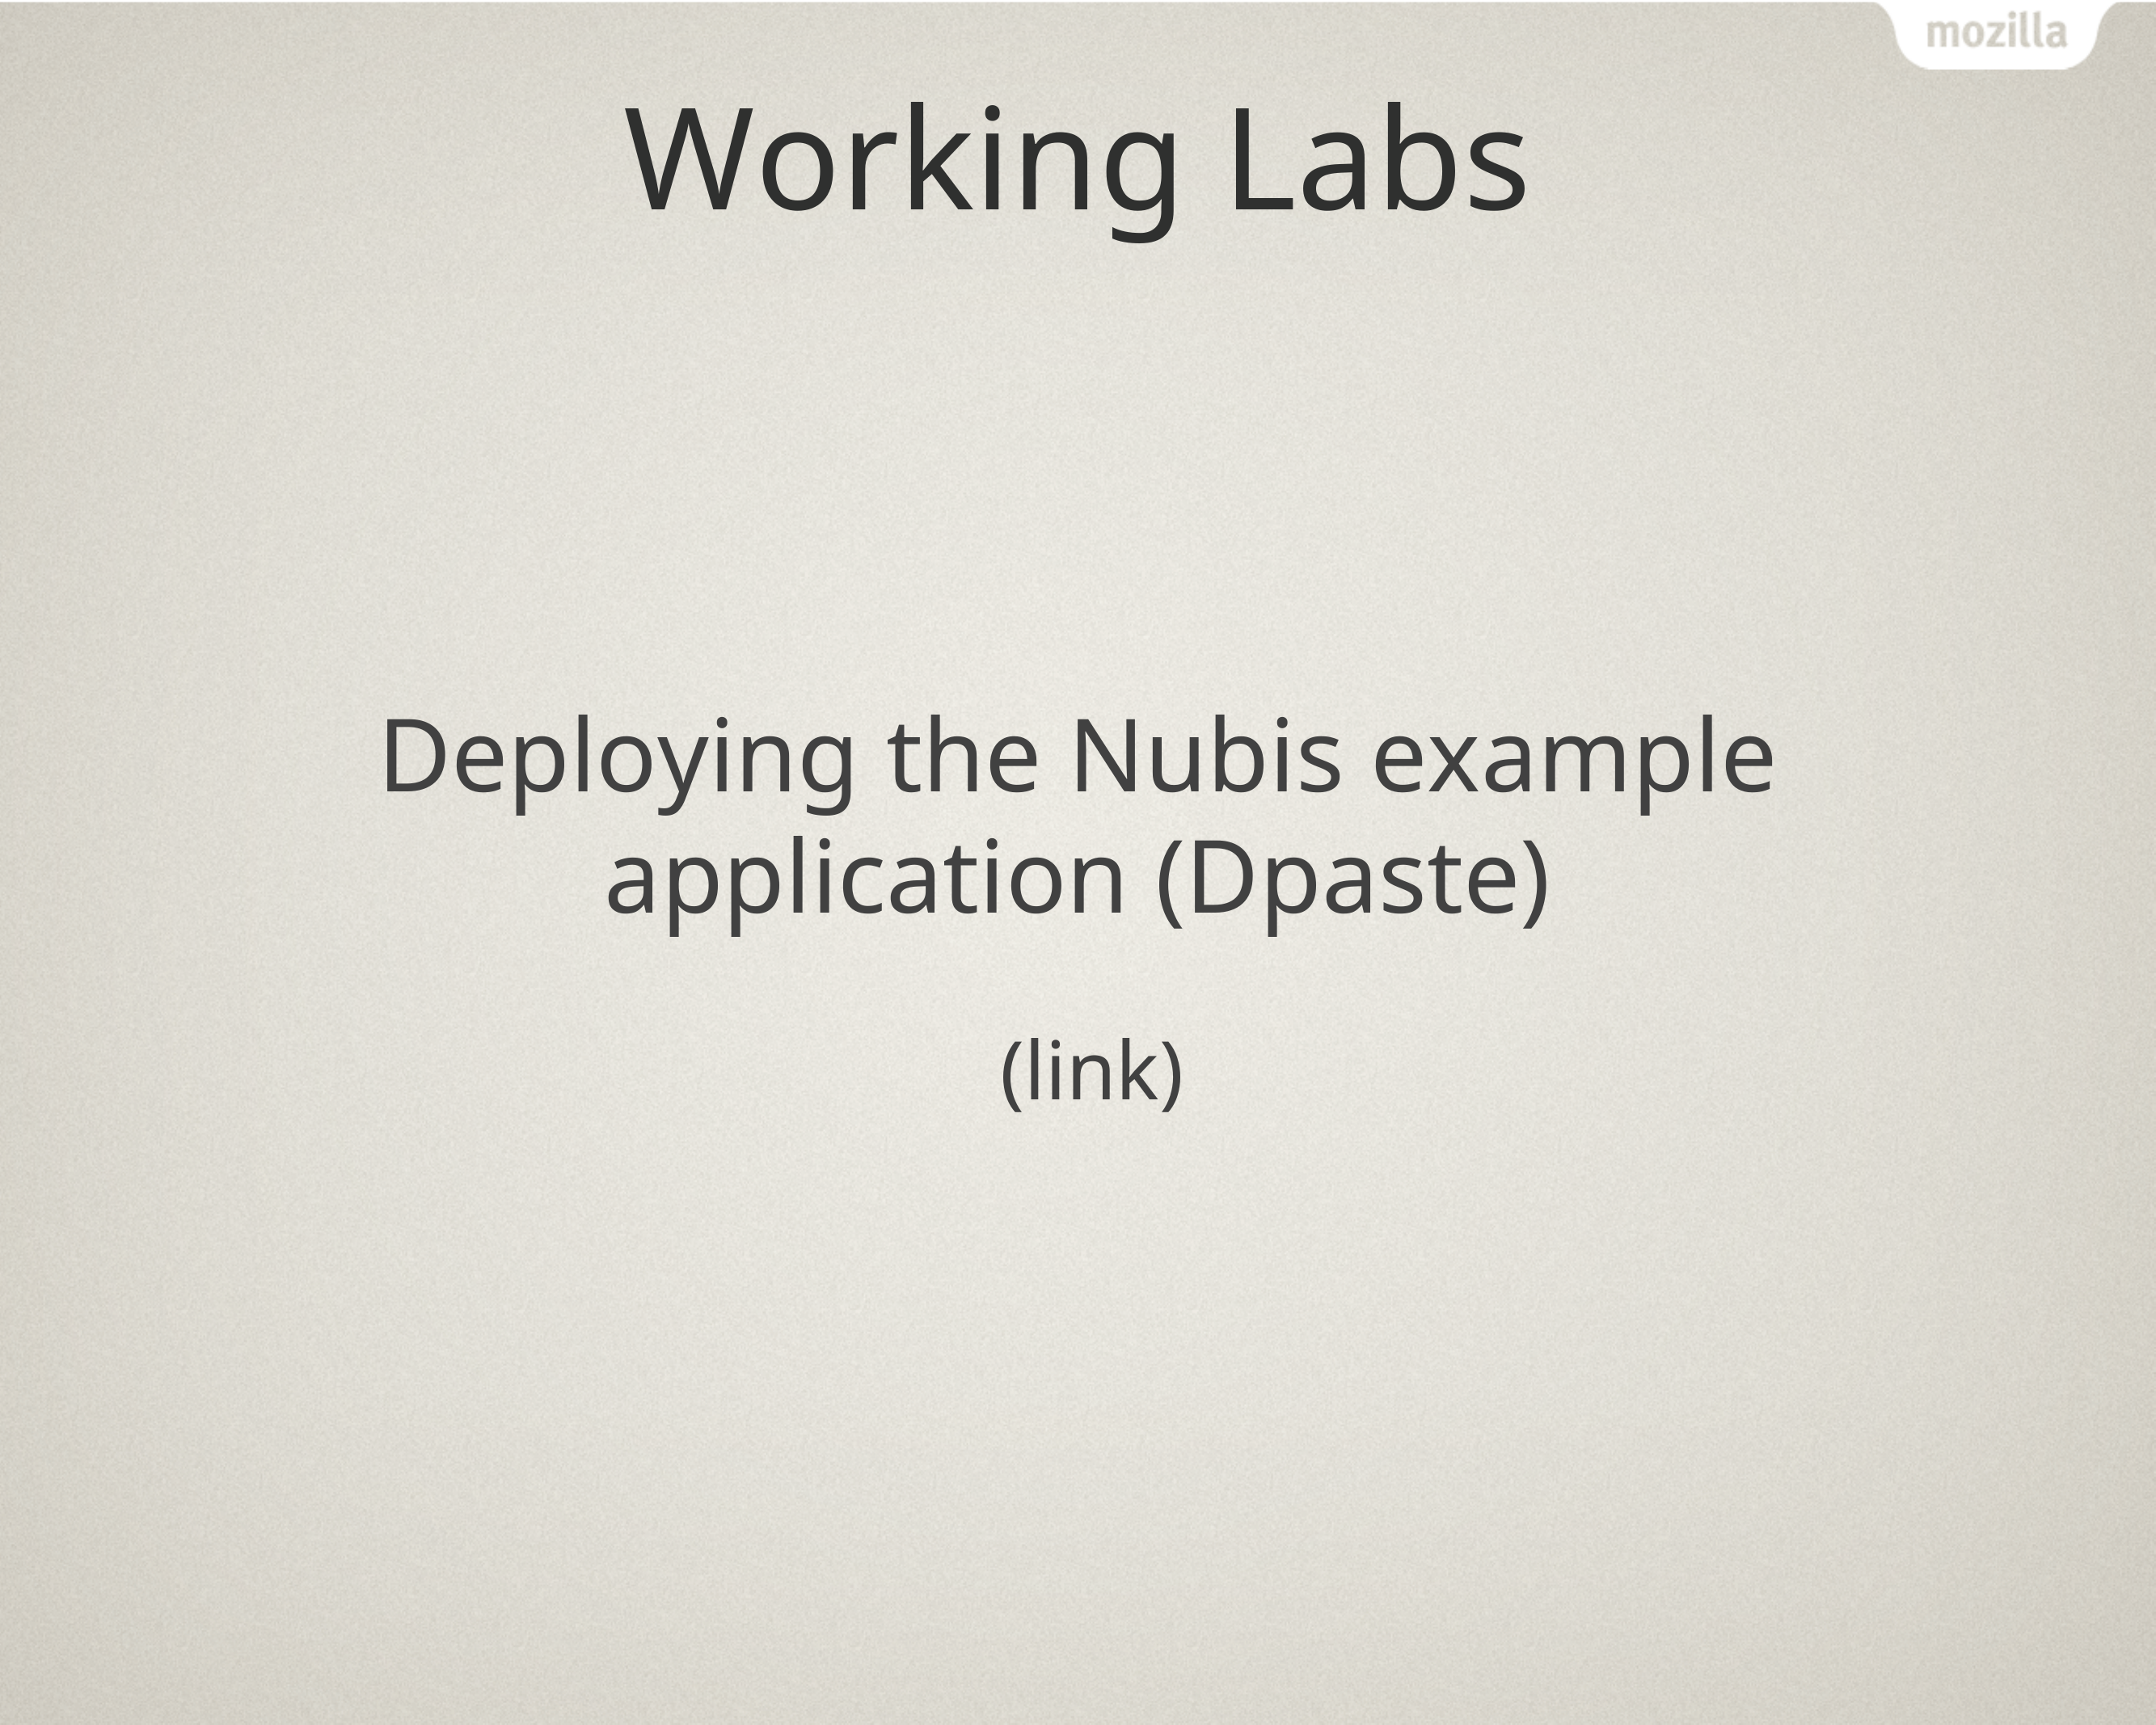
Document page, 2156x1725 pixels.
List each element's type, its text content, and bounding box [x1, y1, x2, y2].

title Working Labs [58, 45, 2097, 261]
picture [0, 0, 2156, 1725]
subtitle Deploying the Nubis example application (Dpaste) (link) [108, 403, 2048, 1404]
